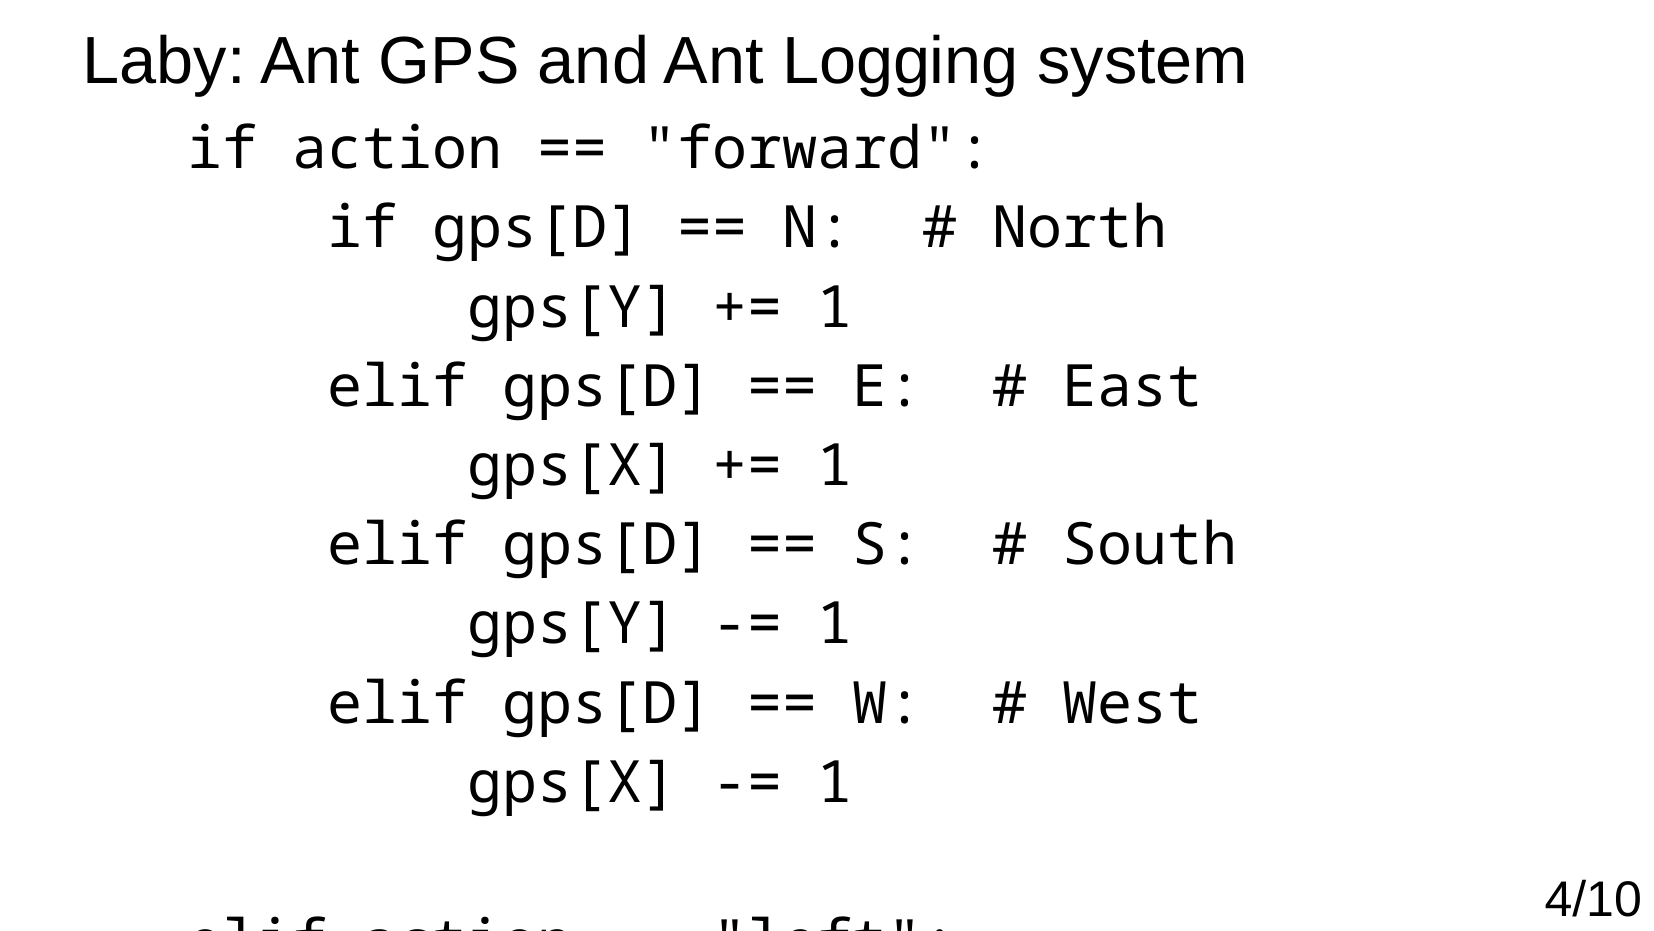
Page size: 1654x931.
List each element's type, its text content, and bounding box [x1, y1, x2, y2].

title Laby: Ant GPS and Ant Logging system [82, 22, 1571, 98]
subtitle if action == "forward": if gps[D] == N: # North gps[Y] += 1 elif gps[D] == E: # East gps[X] += 1 elif gps[D] == S: # South gps[Y] -= 1 elif gps[D] == W: # West gps[X] -= 1 elif action == "left": gps[D] -= 1 if gps[D] == -1: gps[D] = 3 [47, 106, 1654, 922]
title 4/10 [1523, 871, 1642, 931]
